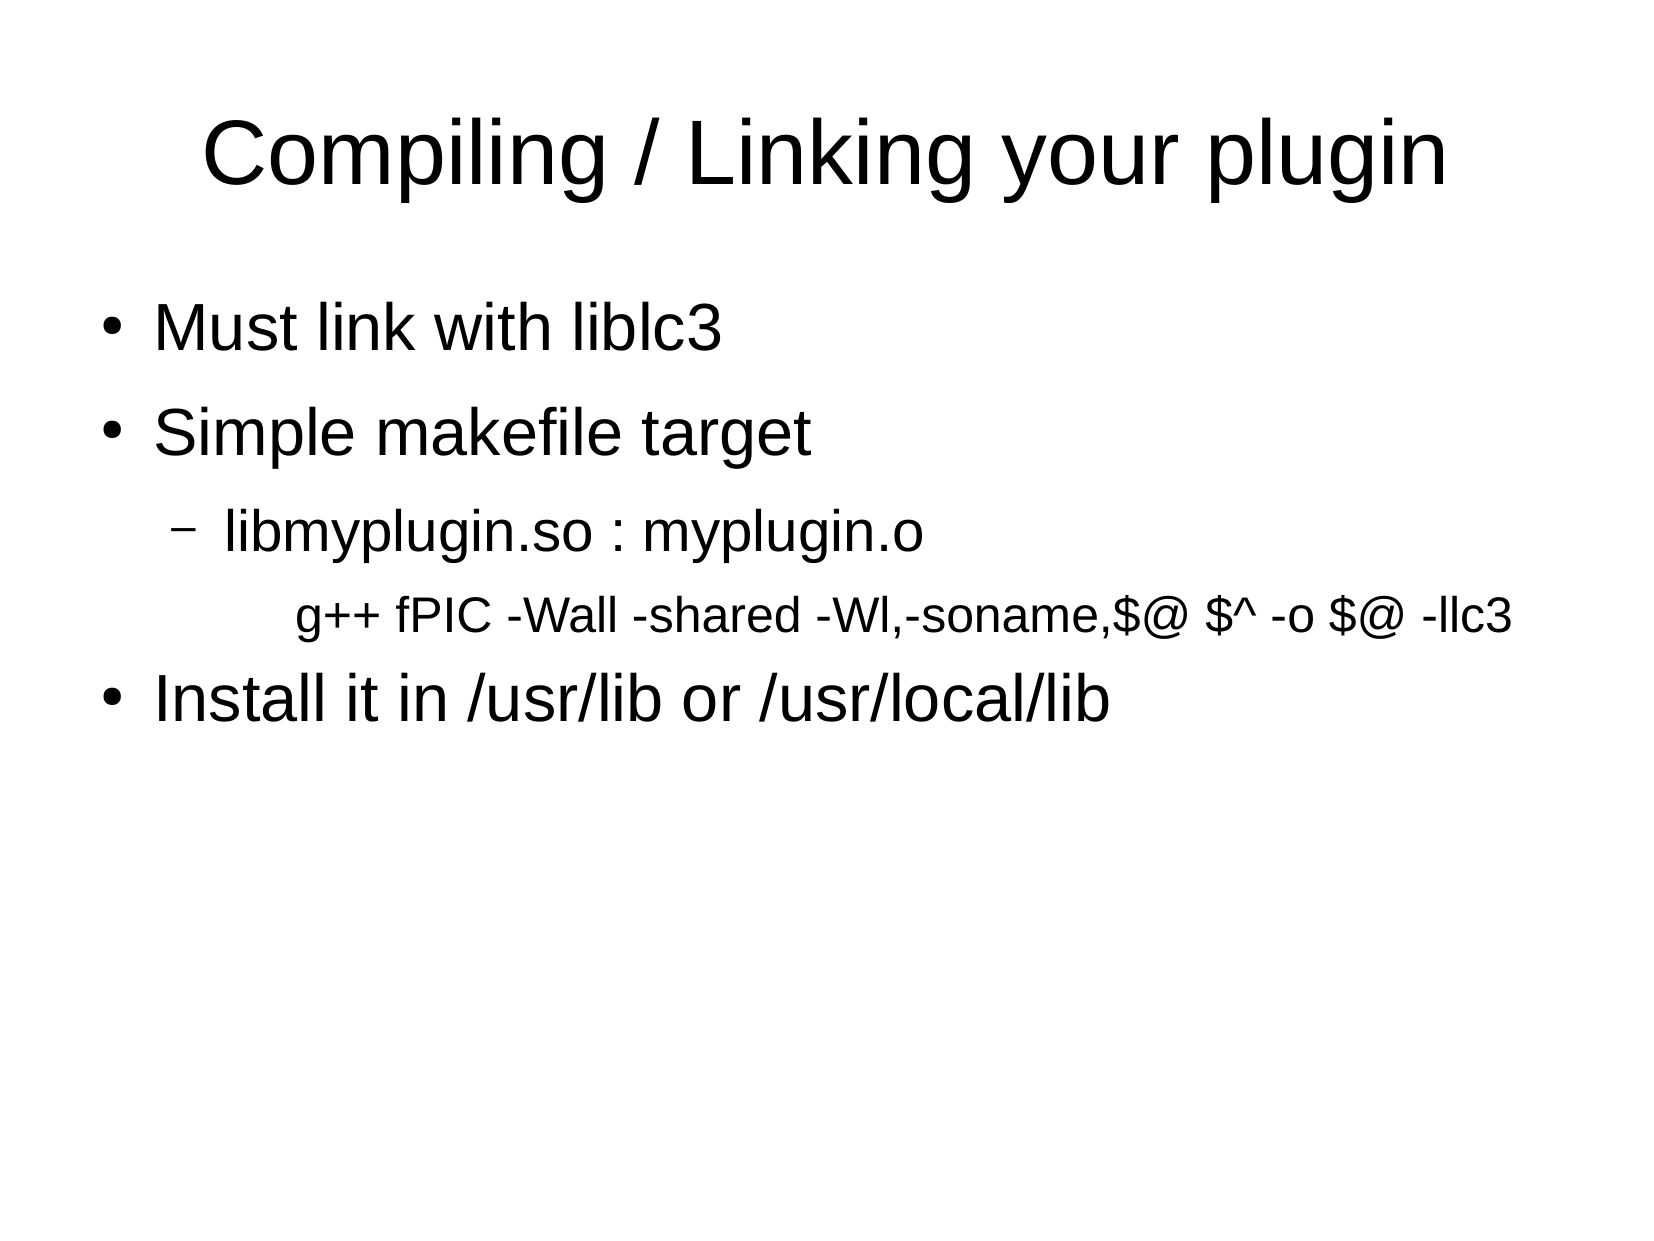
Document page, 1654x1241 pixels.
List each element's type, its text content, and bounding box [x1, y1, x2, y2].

title Compiling / Linking your plugin [82, 49, 1571, 257]
list Must link with liblc3 Simple makefile target libmyplugin.so : myplugin.o g++ fPIC -Wall -shared -Wl,-soname,$@ $^ -o $@ -llc3 Install it in /usr/lib or /usr/local/lib [82, 290, 1571, 1010]
